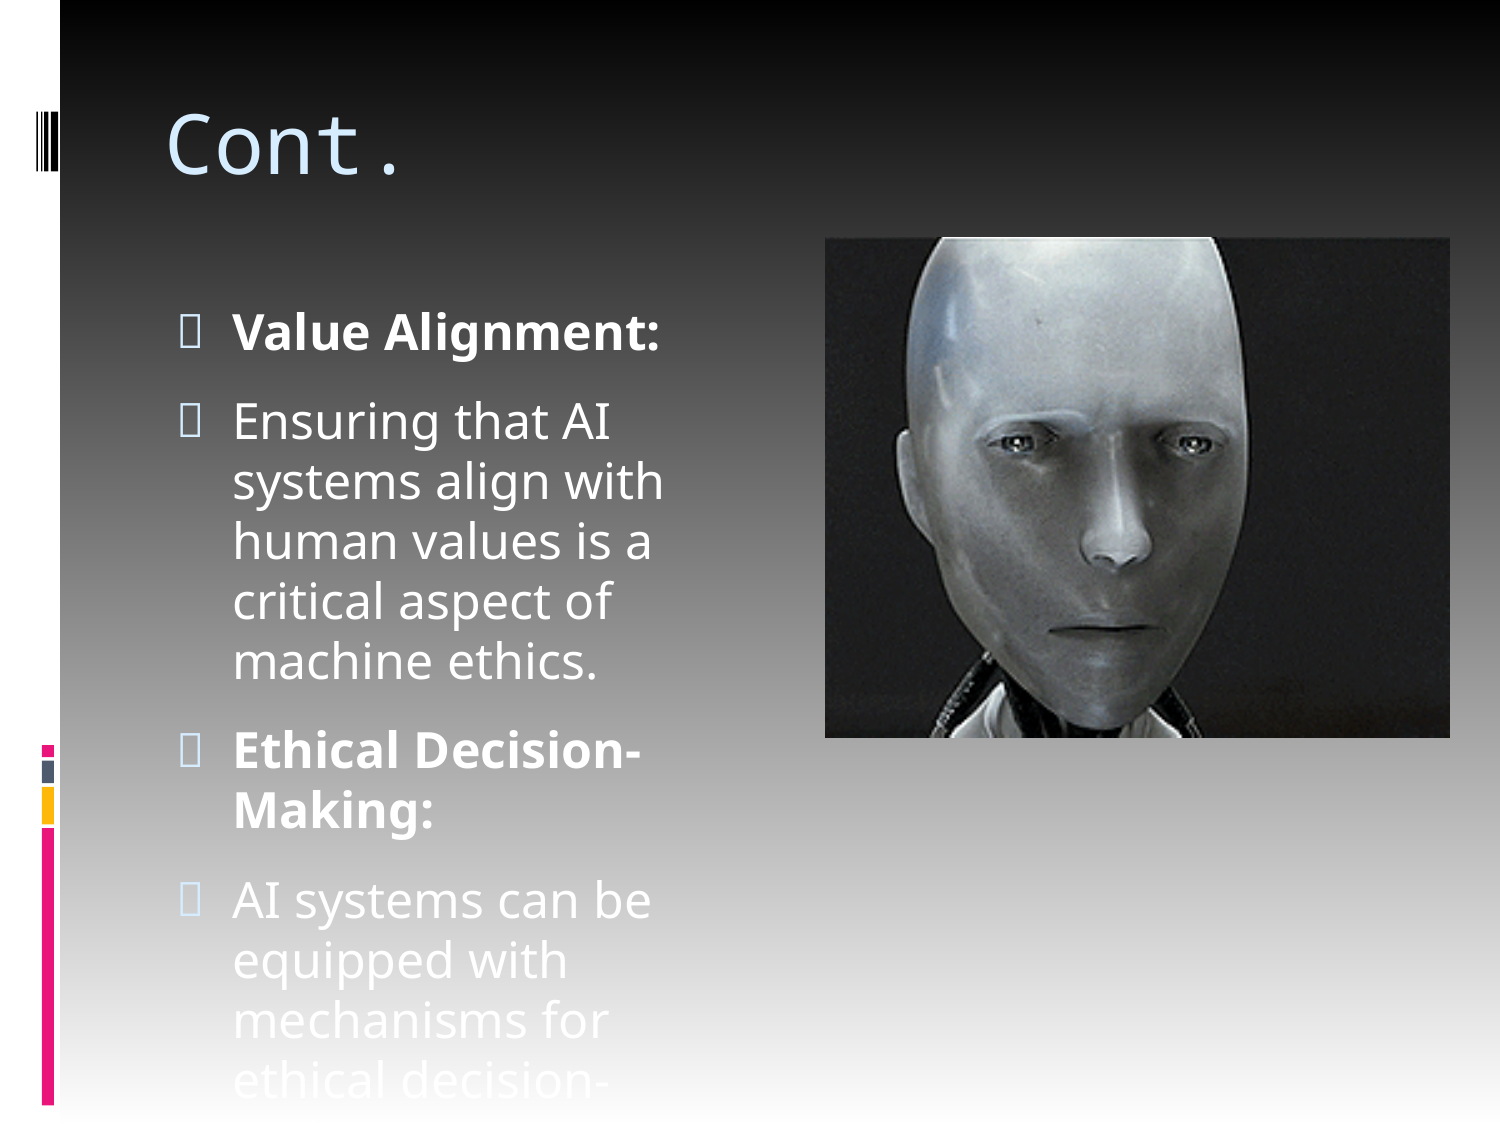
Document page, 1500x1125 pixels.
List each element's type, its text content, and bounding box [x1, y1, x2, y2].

list Value Alignment: Ensuring that AI systems align with human values is a critical aspect of machine ethics. Ethical Decision-Making: AI systems can be equipped with mechanisms for ethical decision-making. [150, 292, 763, 1043]
title Cont. [150, 83, 1425, 234]
picture [825, 237, 1450, 738]
